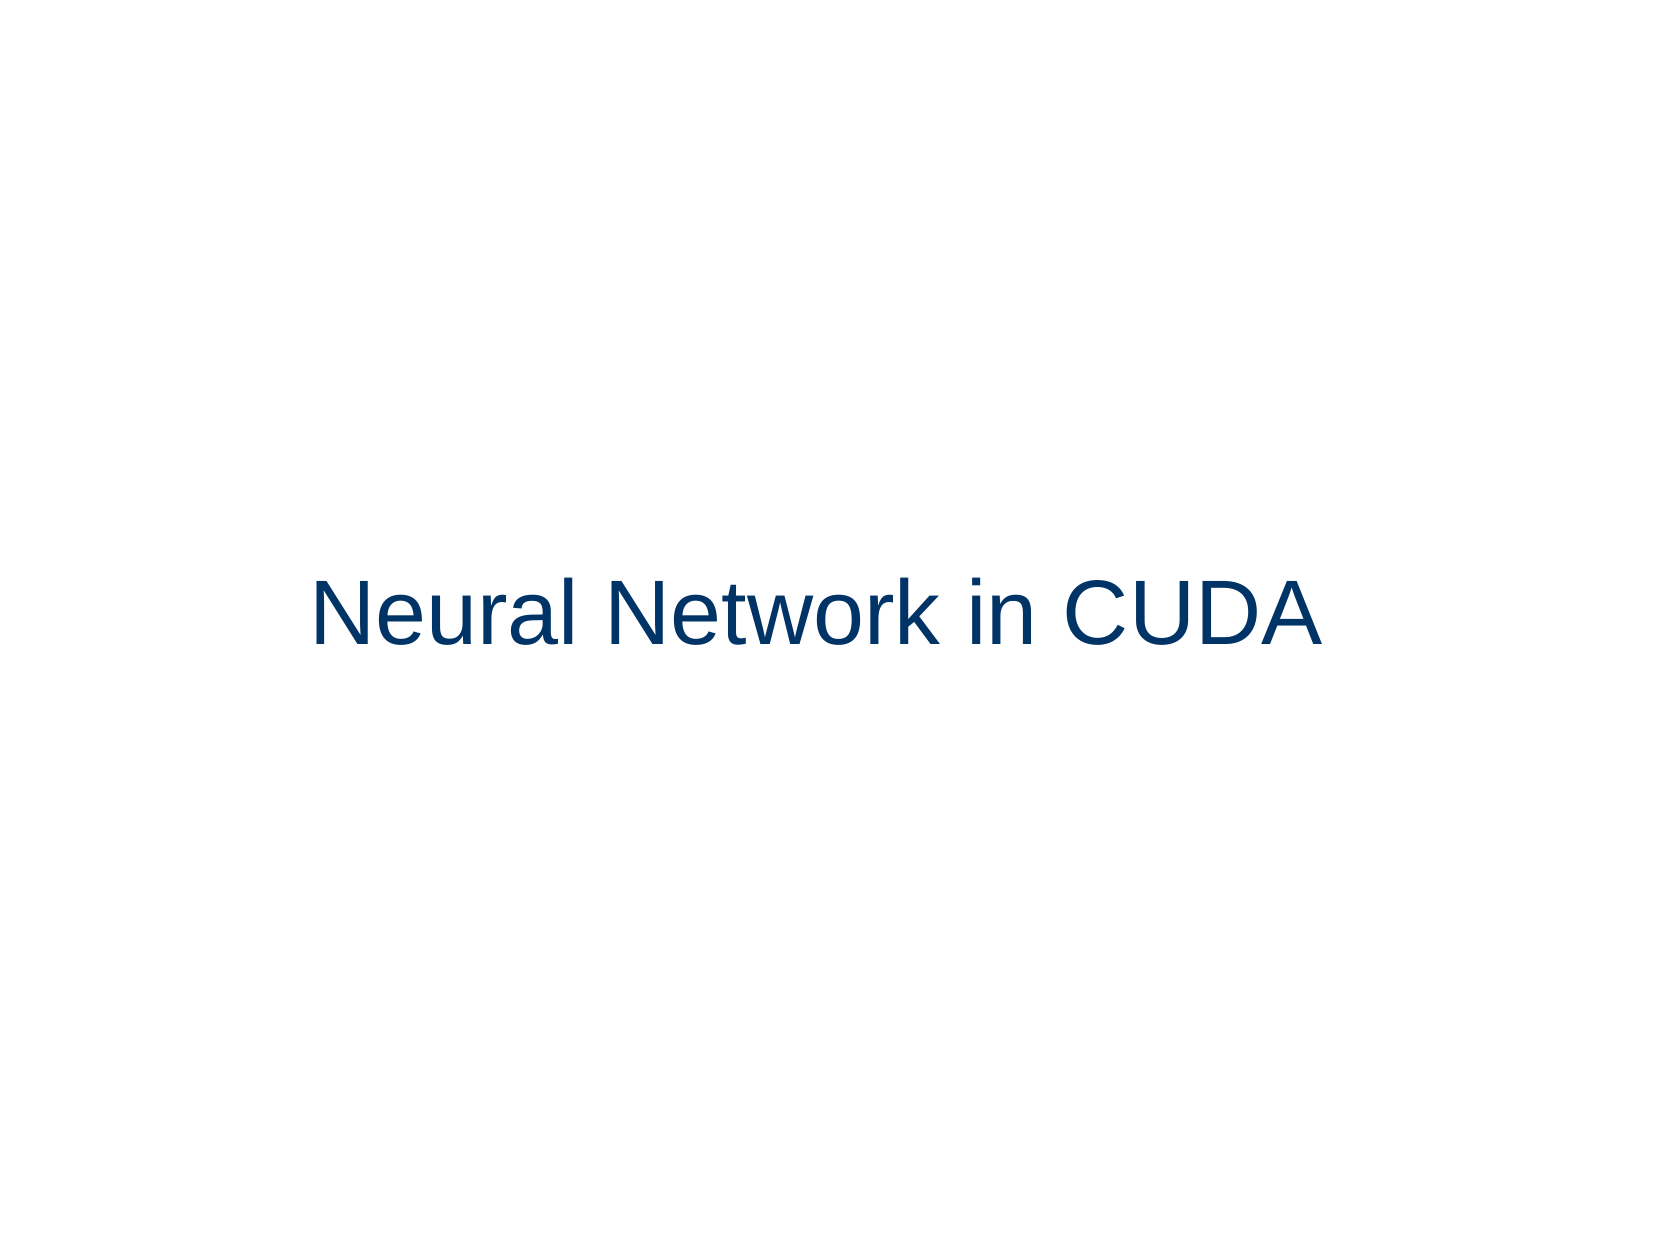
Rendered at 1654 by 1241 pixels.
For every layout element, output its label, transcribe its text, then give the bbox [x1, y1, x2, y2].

title Neural Network in CUDA [72, 274, 1561, 643]
